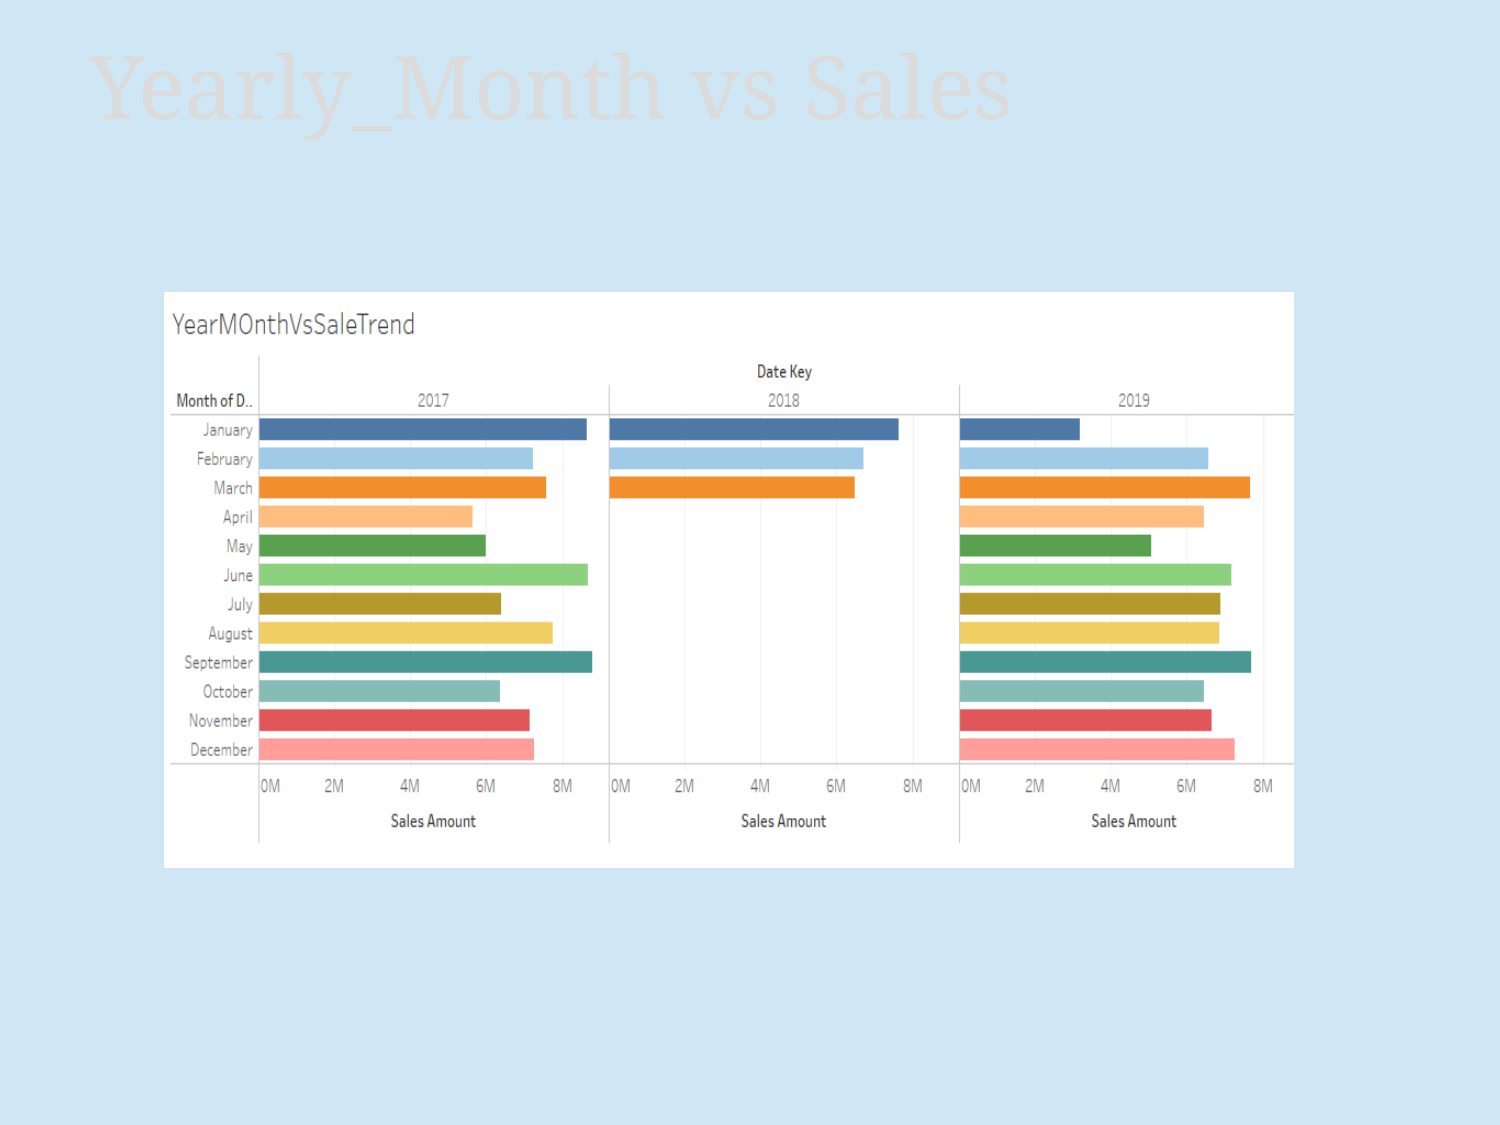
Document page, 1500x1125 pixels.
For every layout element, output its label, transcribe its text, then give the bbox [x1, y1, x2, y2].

title Yearly_Month vs Sales [75, 24, 1425, 225]
picture [164, 292, 1294, 868]
